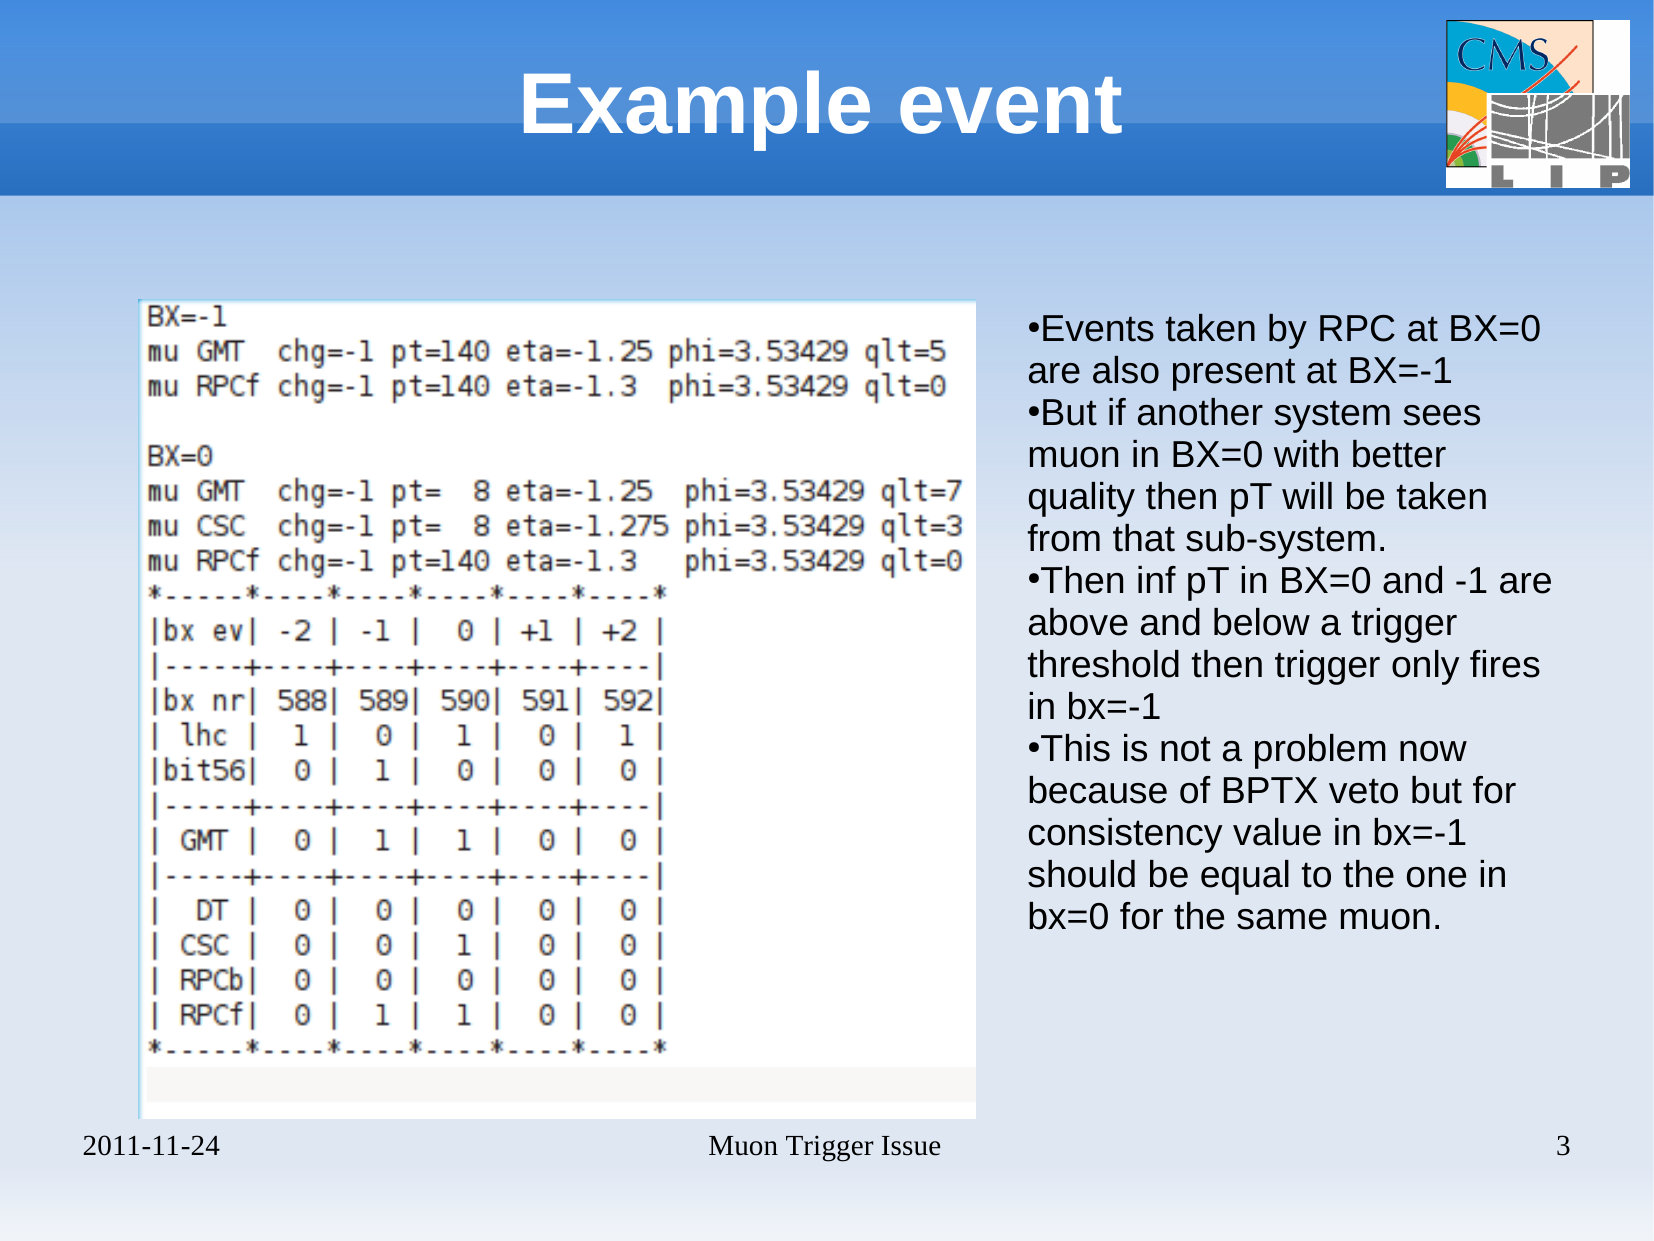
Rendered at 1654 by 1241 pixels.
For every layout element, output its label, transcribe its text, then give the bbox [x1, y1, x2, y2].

text_box Events taken by RPC at BX=0 are also present at BX=-1 But if another system sees muon in BX=0 with better quality then pT will be taken from that sub-system. Then inf pT in BX=0 and -1 are above and below a trigger threshold then trigger only fires in bx=-1 This is not a problem now because of BPTX veto but for consistency value in bx=-1 should be equal to the one in bx=0 for the same muon. [1012, 300, 1576, 945]
title Example event [76, 0, 1565, 208]
picture [0, 0, 1654, 1241]
